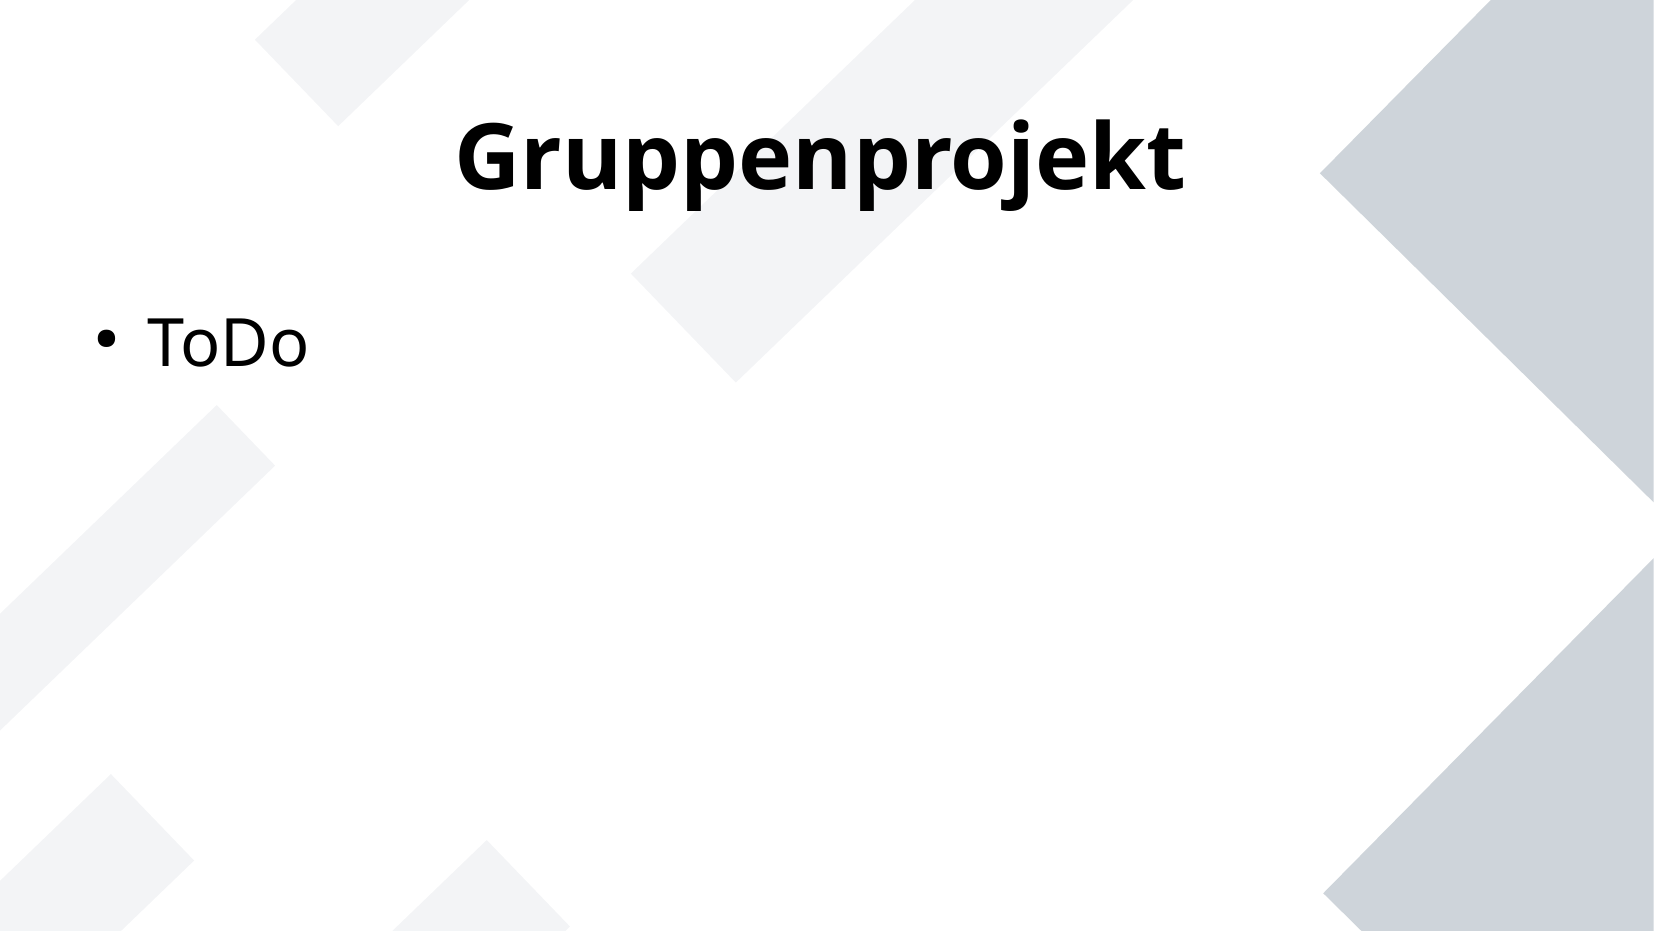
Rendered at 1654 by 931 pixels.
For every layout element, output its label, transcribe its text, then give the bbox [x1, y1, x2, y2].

title Gruppenprojekt [76, 76, 1565, 233]
list ToDo [76, 295, 1565, 835]
